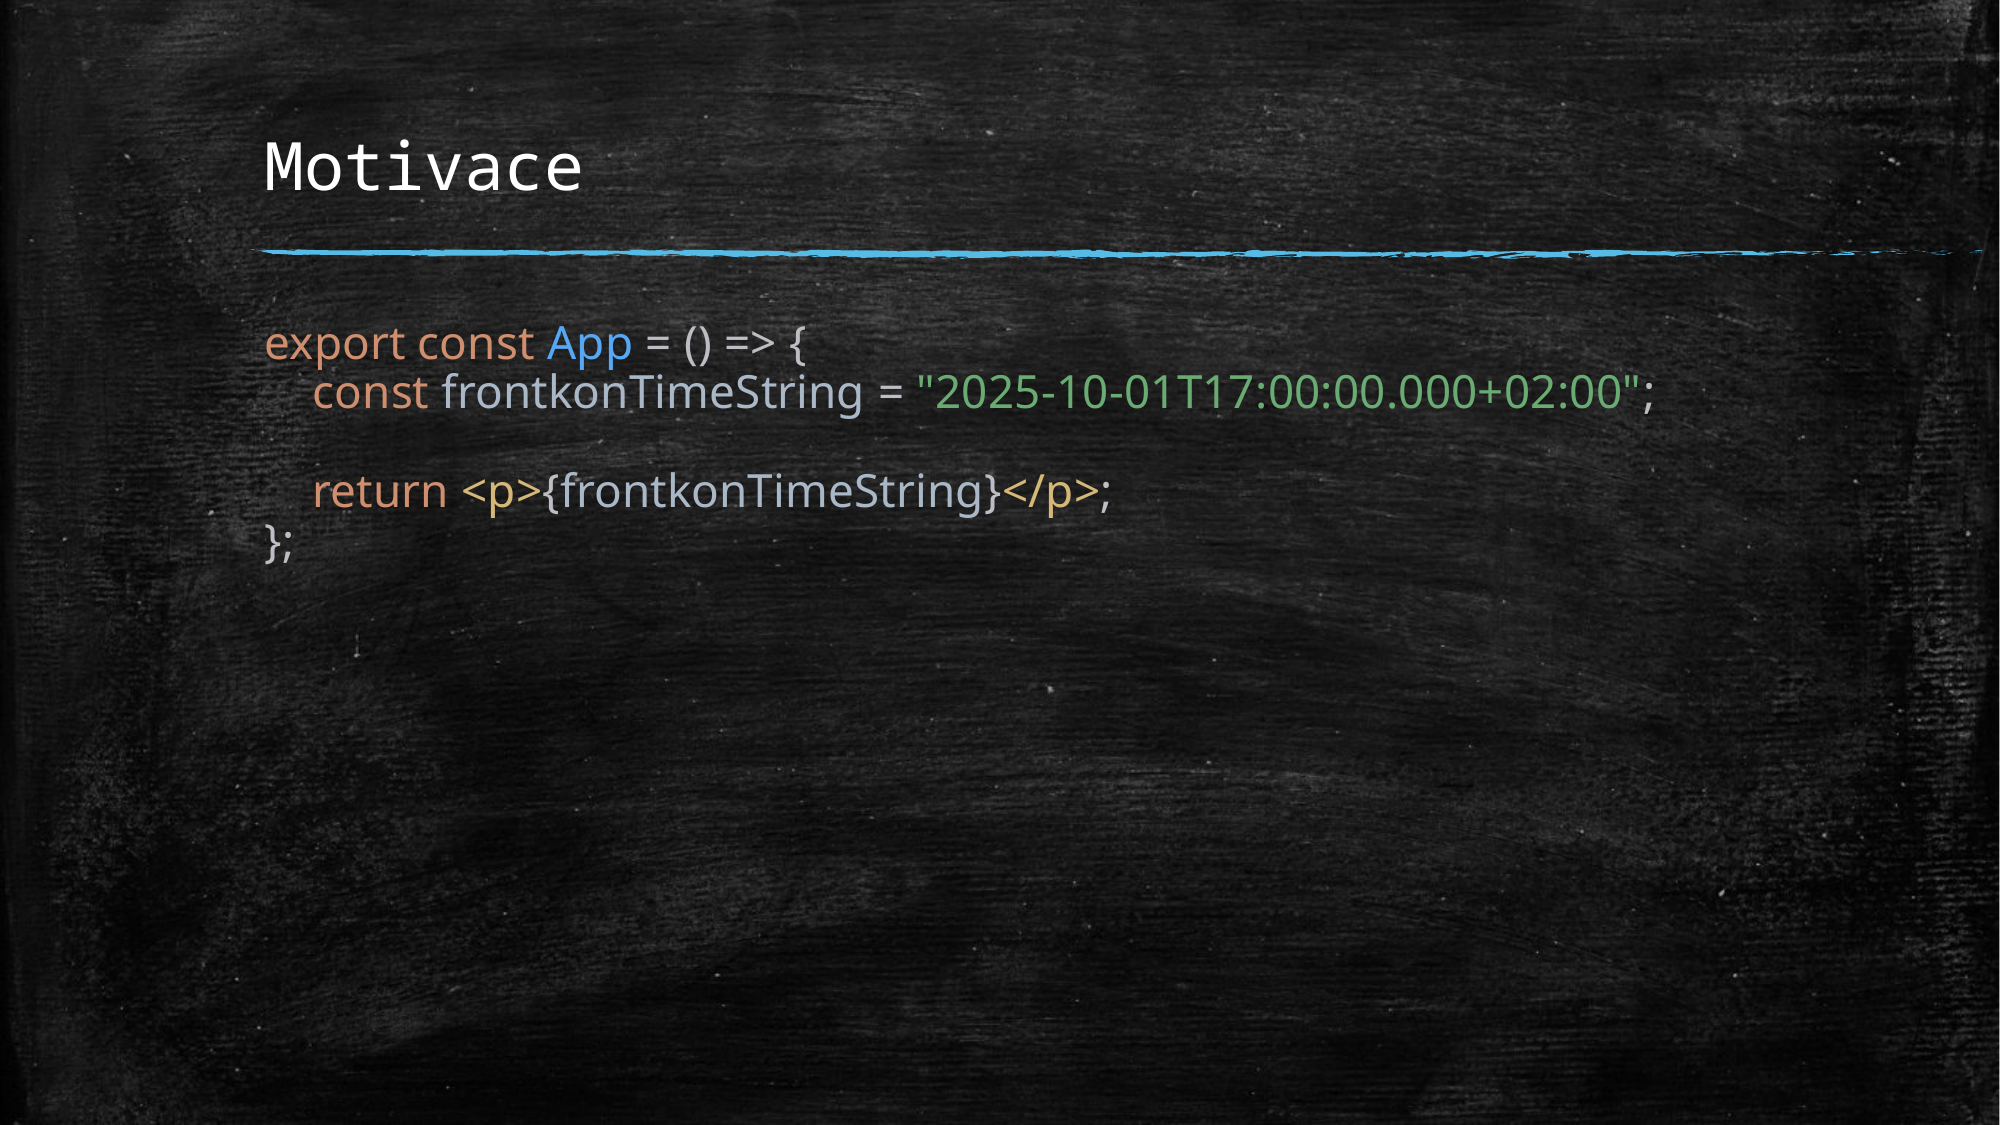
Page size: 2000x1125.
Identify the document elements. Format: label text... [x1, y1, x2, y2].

picture [0, 0, 2000, 1125]
list export const App = () => { const frontkonTimeString = "2025-10-01T17:00:00.000+02:00"; return <p>{frontkonTimeString}</p>; }; [249, 312, 1750, 913]
title Motivace [249, 45, 1750, 213]
